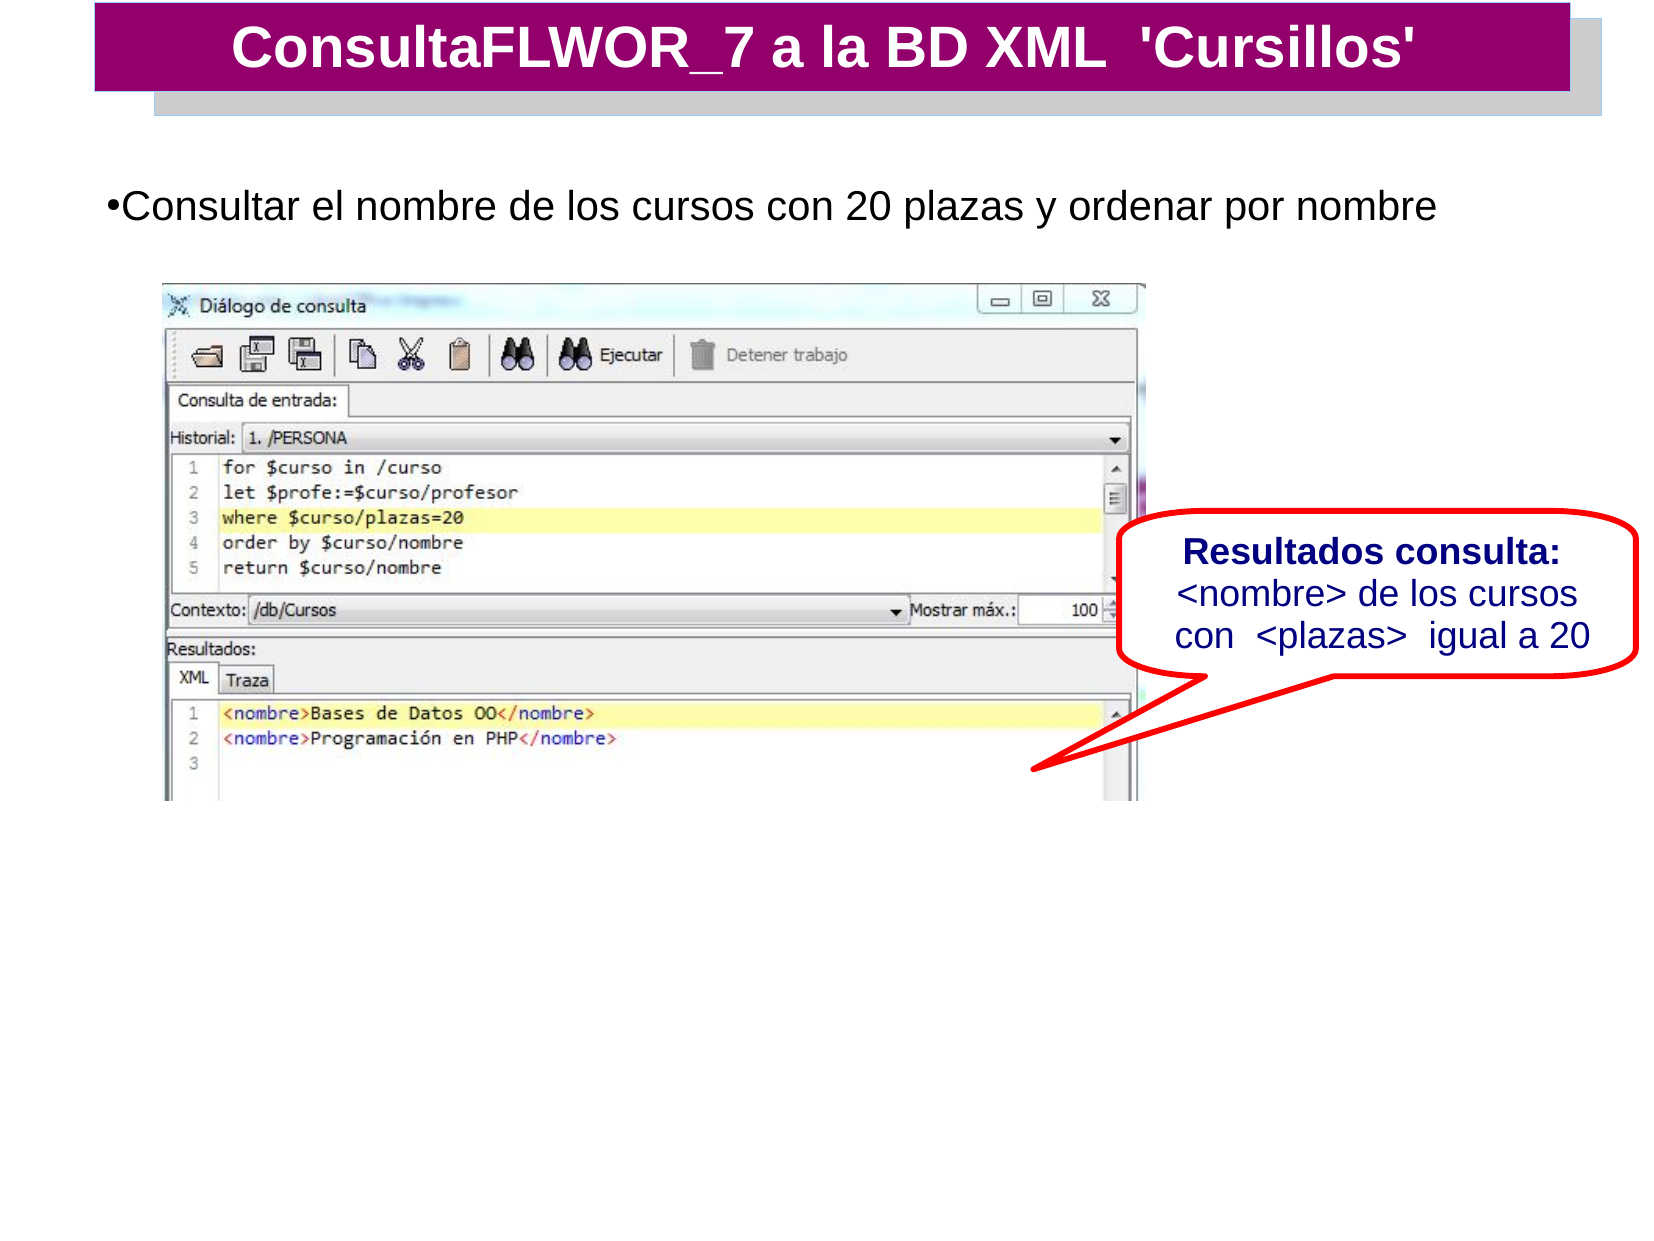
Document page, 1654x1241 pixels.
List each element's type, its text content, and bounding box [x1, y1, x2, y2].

picture [162, 283, 1146, 801]
text_box ConsultaFLWOR_7 a la BD XML 'Cursillos' [94, 2, 1571, 92]
text_box Consultar el nombre de los cursos con 20 plazas y ordenar por nombre [91, 128, 1627, 287]
text_box Resultados consulta: <nombre> de los cursos con <plazas> igual a 20 [1033, 510, 1636, 770]
text_box [154, 18, 1602, 116]
